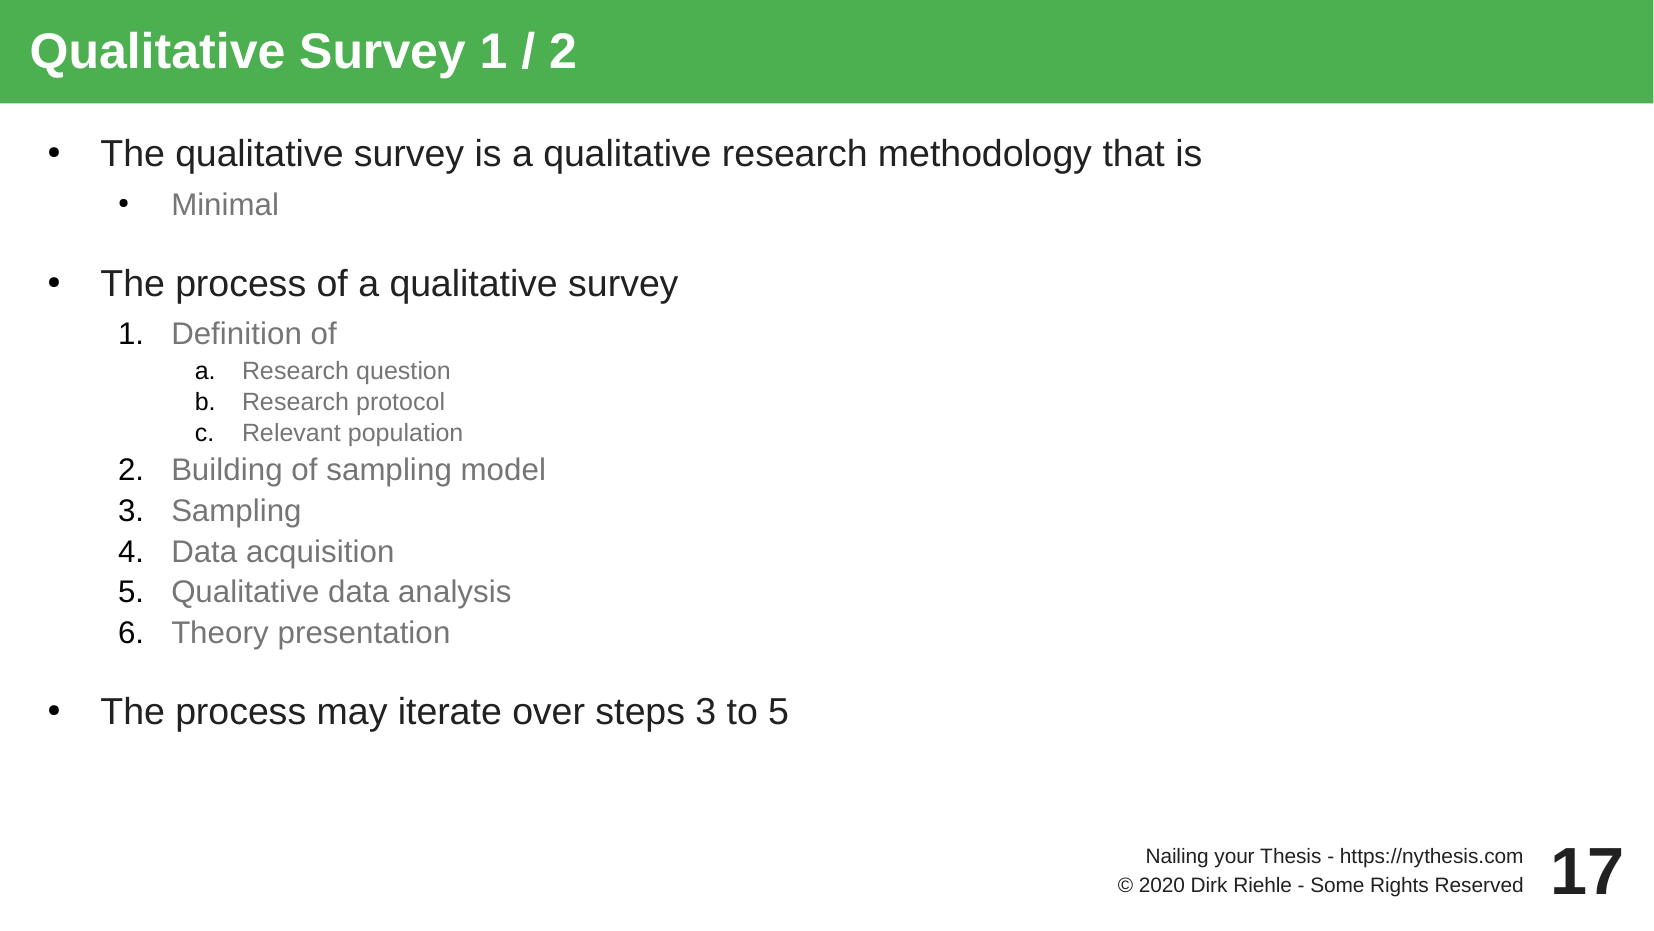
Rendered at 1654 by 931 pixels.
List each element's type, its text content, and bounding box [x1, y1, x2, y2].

title Qualitative Survey 1 / 2 [0, 0, 1654, 104]
list The qualitative survey is a qualitative research methodology that is Minimal The process of a qualitative survey Definition of Research question Research protocol Relevant population Building of sampling model Sampling Data acquisition Qualitative data analysis Theory presentation The process may iterate over steps 3 to 5 [29, 132, 1625, 813]
